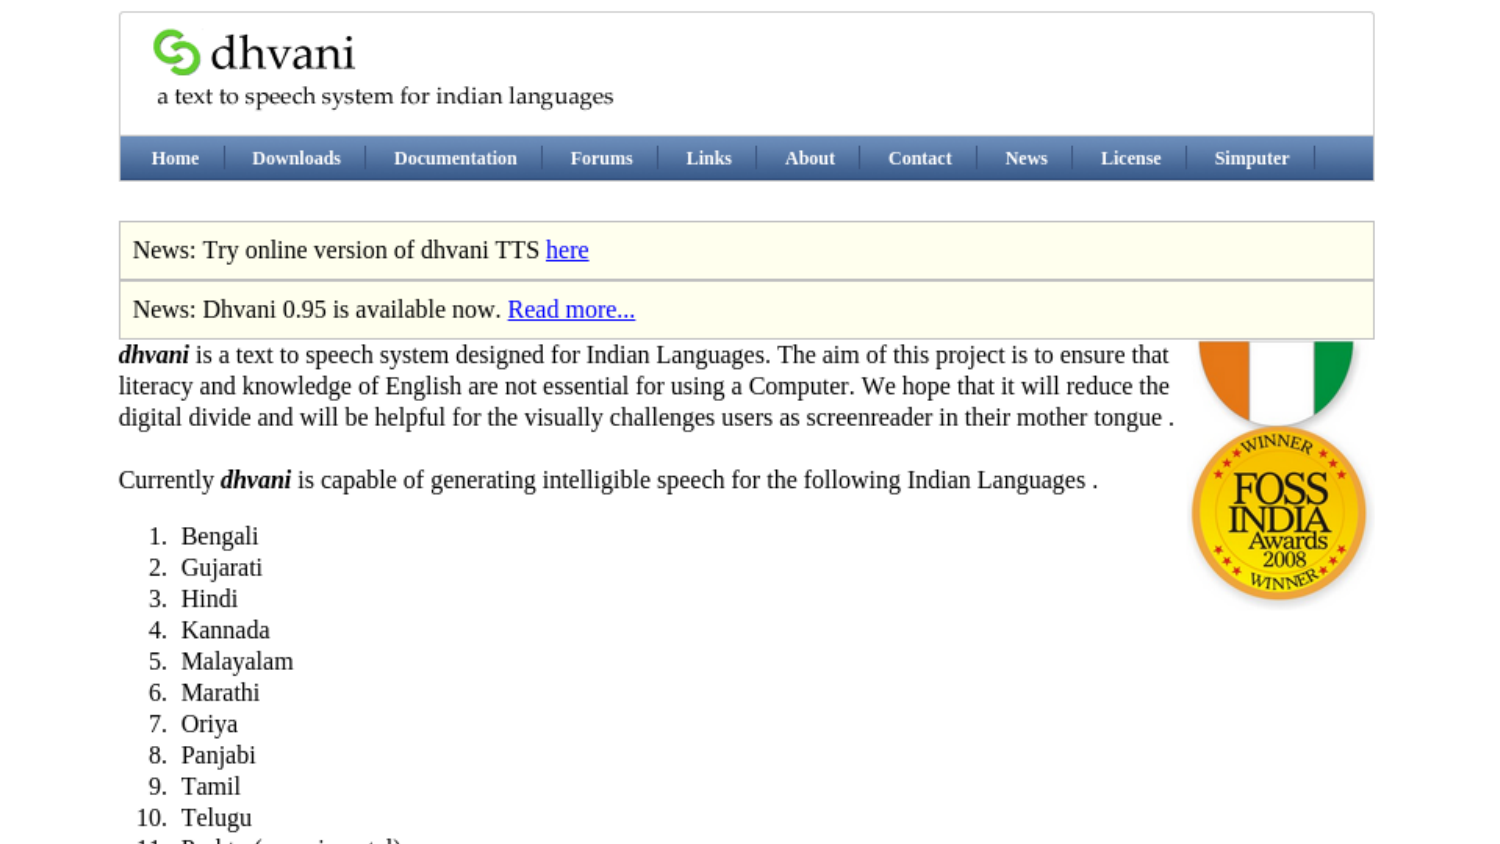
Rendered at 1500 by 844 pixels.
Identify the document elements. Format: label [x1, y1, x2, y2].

picture [77, 0, 1400, 844]
